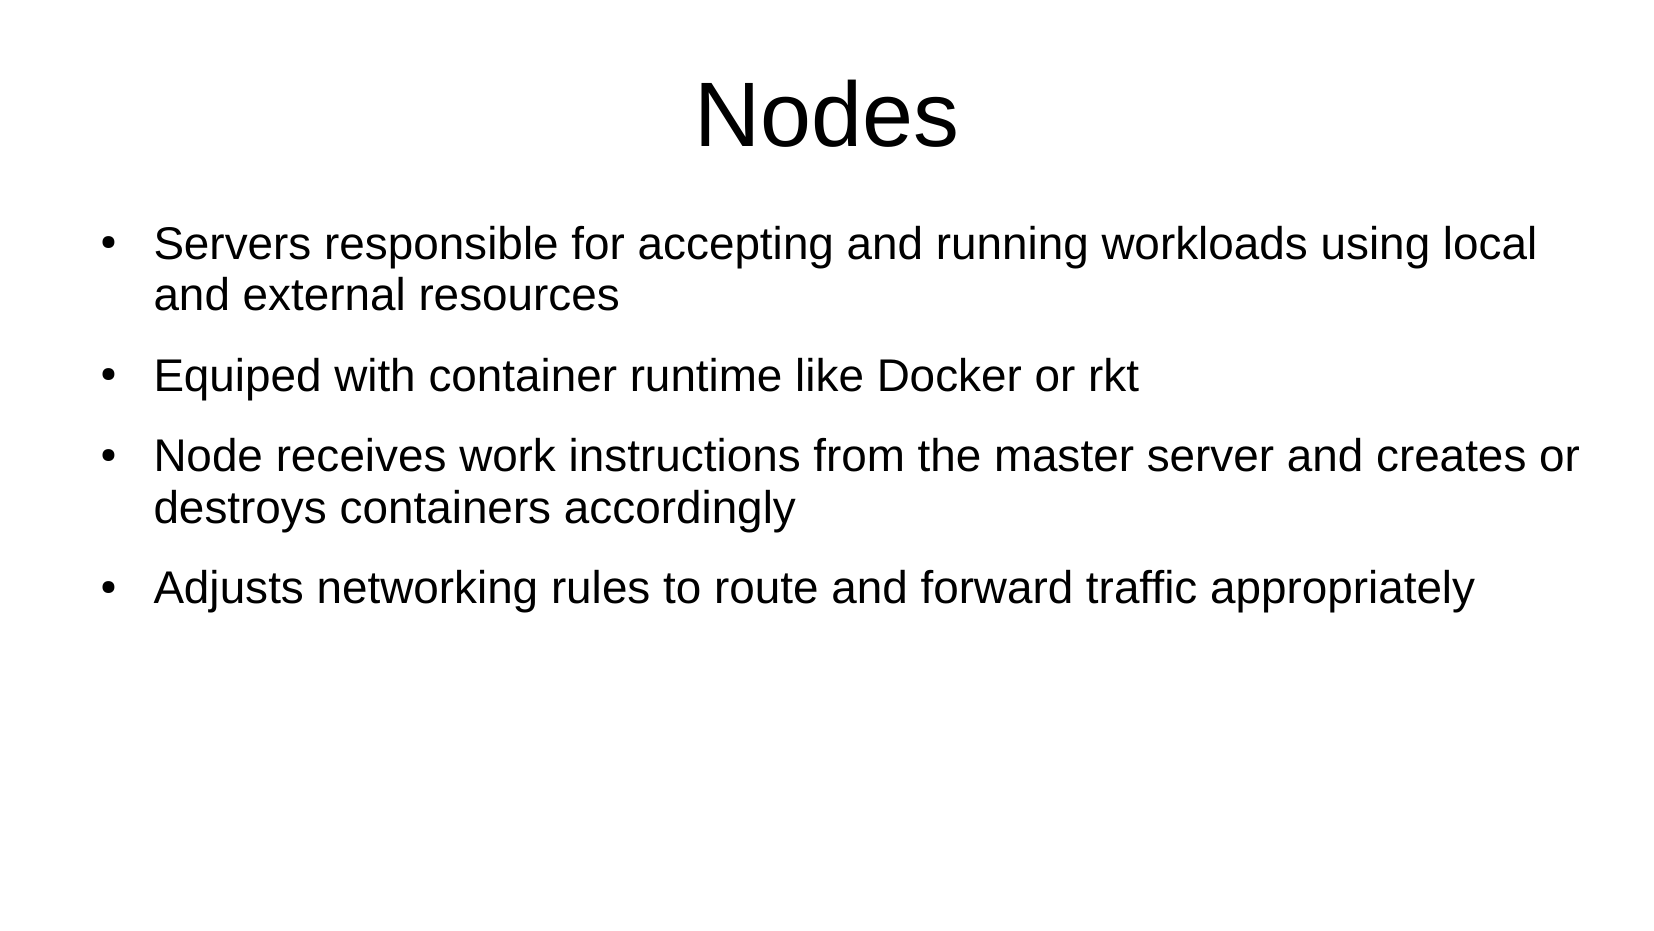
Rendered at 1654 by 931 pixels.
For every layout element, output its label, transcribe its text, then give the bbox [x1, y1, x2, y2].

list Servers responsible for accepting and running workloads using local and external resources Equiped with container runtime like Docker or rkt Node receives work instructions from the master server and creates or destroys containers accordingly Adjusts networking rules to route and forward traffic appropriately [82, 217, 1619, 898]
title Nodes [82, 37, 1571, 193]
